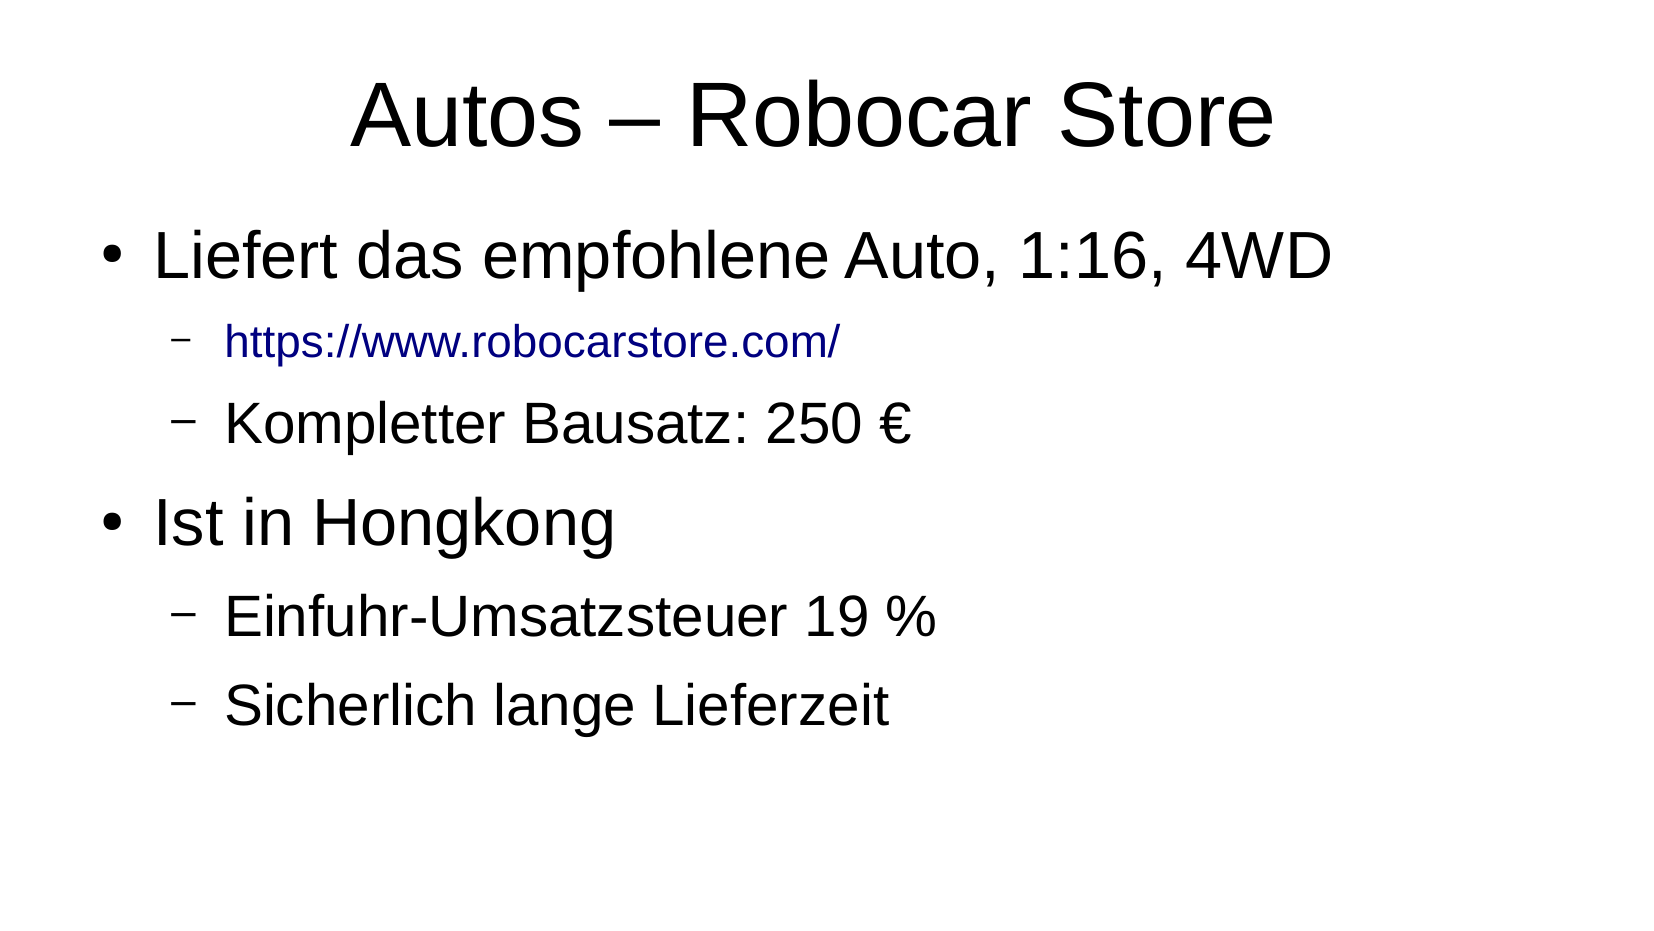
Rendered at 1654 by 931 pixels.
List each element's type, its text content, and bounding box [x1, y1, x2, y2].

title Autos – Robocar Store [82, 37, 1571, 193]
list Liefert das empfohlene Auto, 1:16, 4WD https://www.robocarstore.com/ Kompletter Bausatz: 250 € Ist in Hongkong Einfuhr-Umsatzsteuer 19 % Sicherlich lange Lieferzeit [82, 217, 1571, 758]
